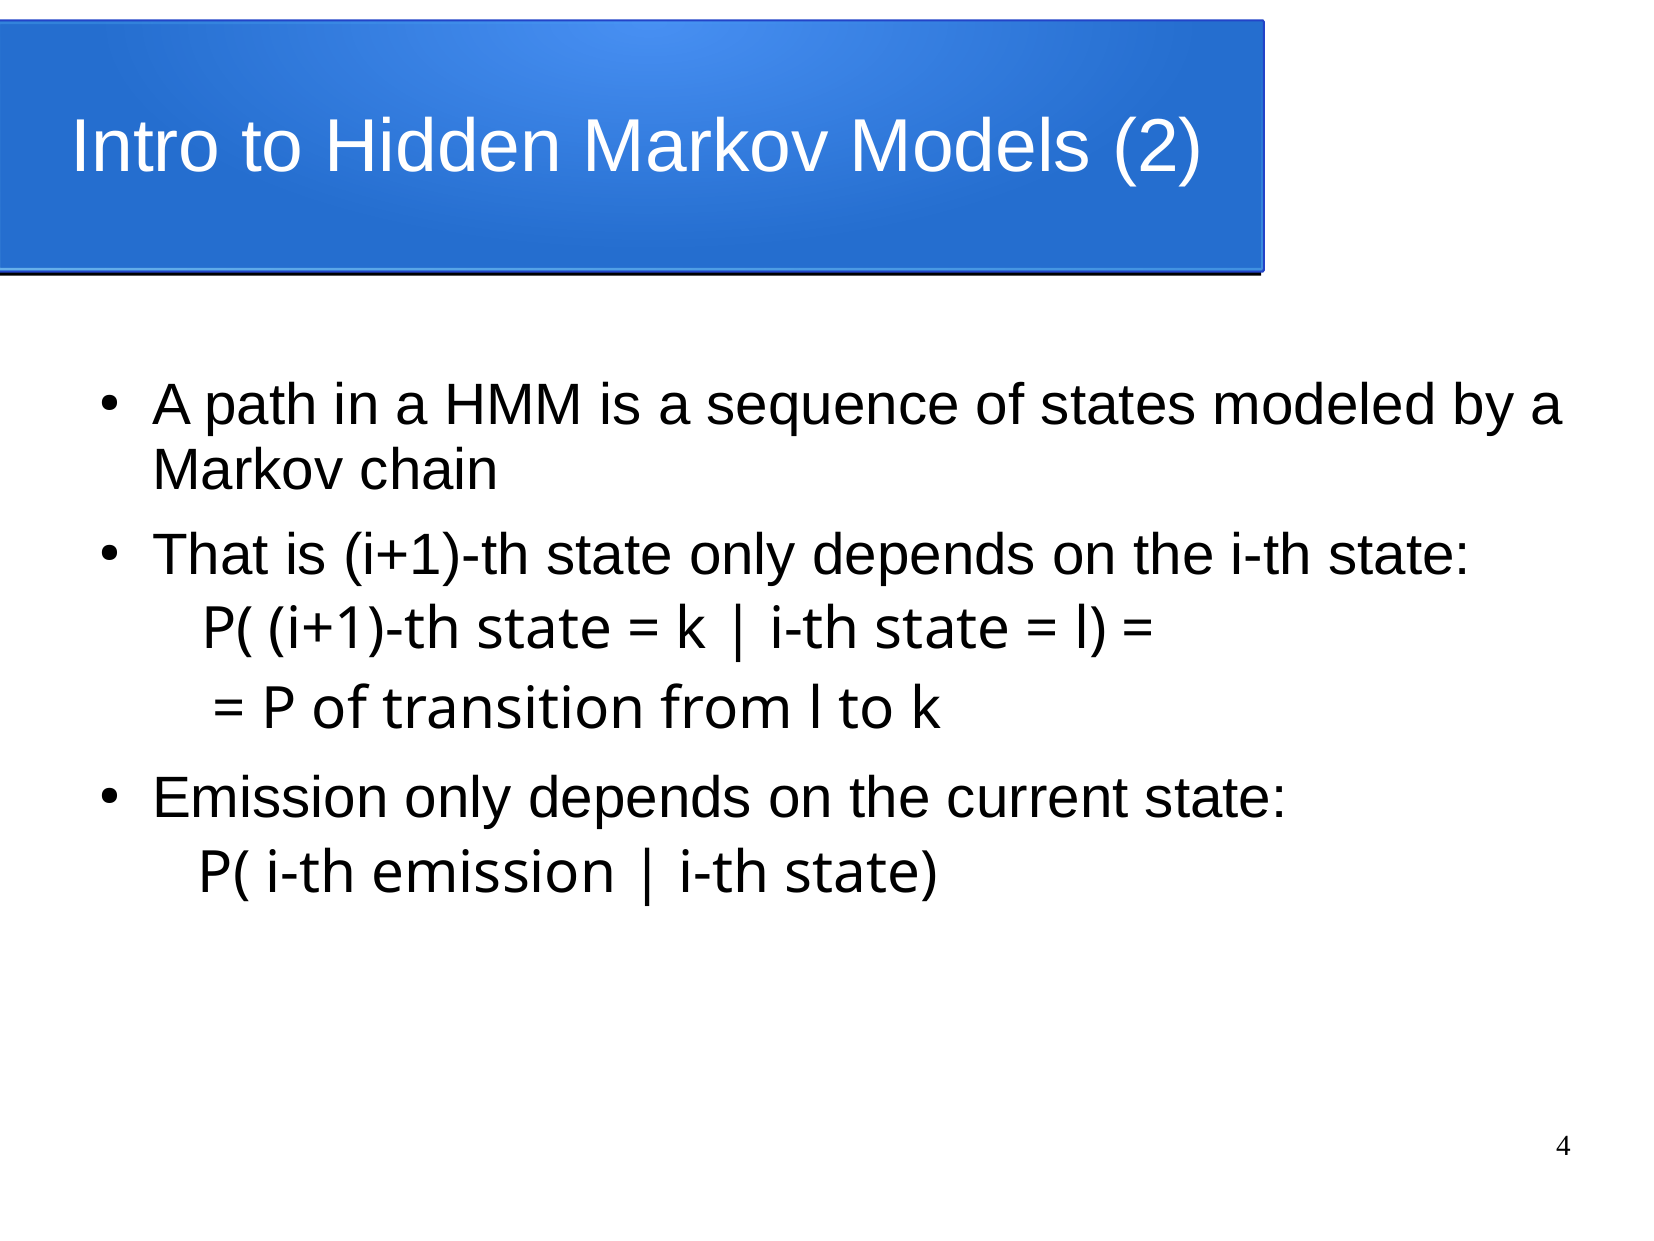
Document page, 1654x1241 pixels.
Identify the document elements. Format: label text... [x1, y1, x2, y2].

list A path in a HMM is a sequence of states modeled by a Markov chain That is (i+1)-th state only depends on the i-th state: P( (i+1)-th state = k | i-th state = l) = = P of transition from l to k Emission only depends on the current state: P( i-th emission | i-th state) [81, 371, 1594, 1142]
title Intro to Hidden Markov Models (2) [70, 43, 1300, 249]
